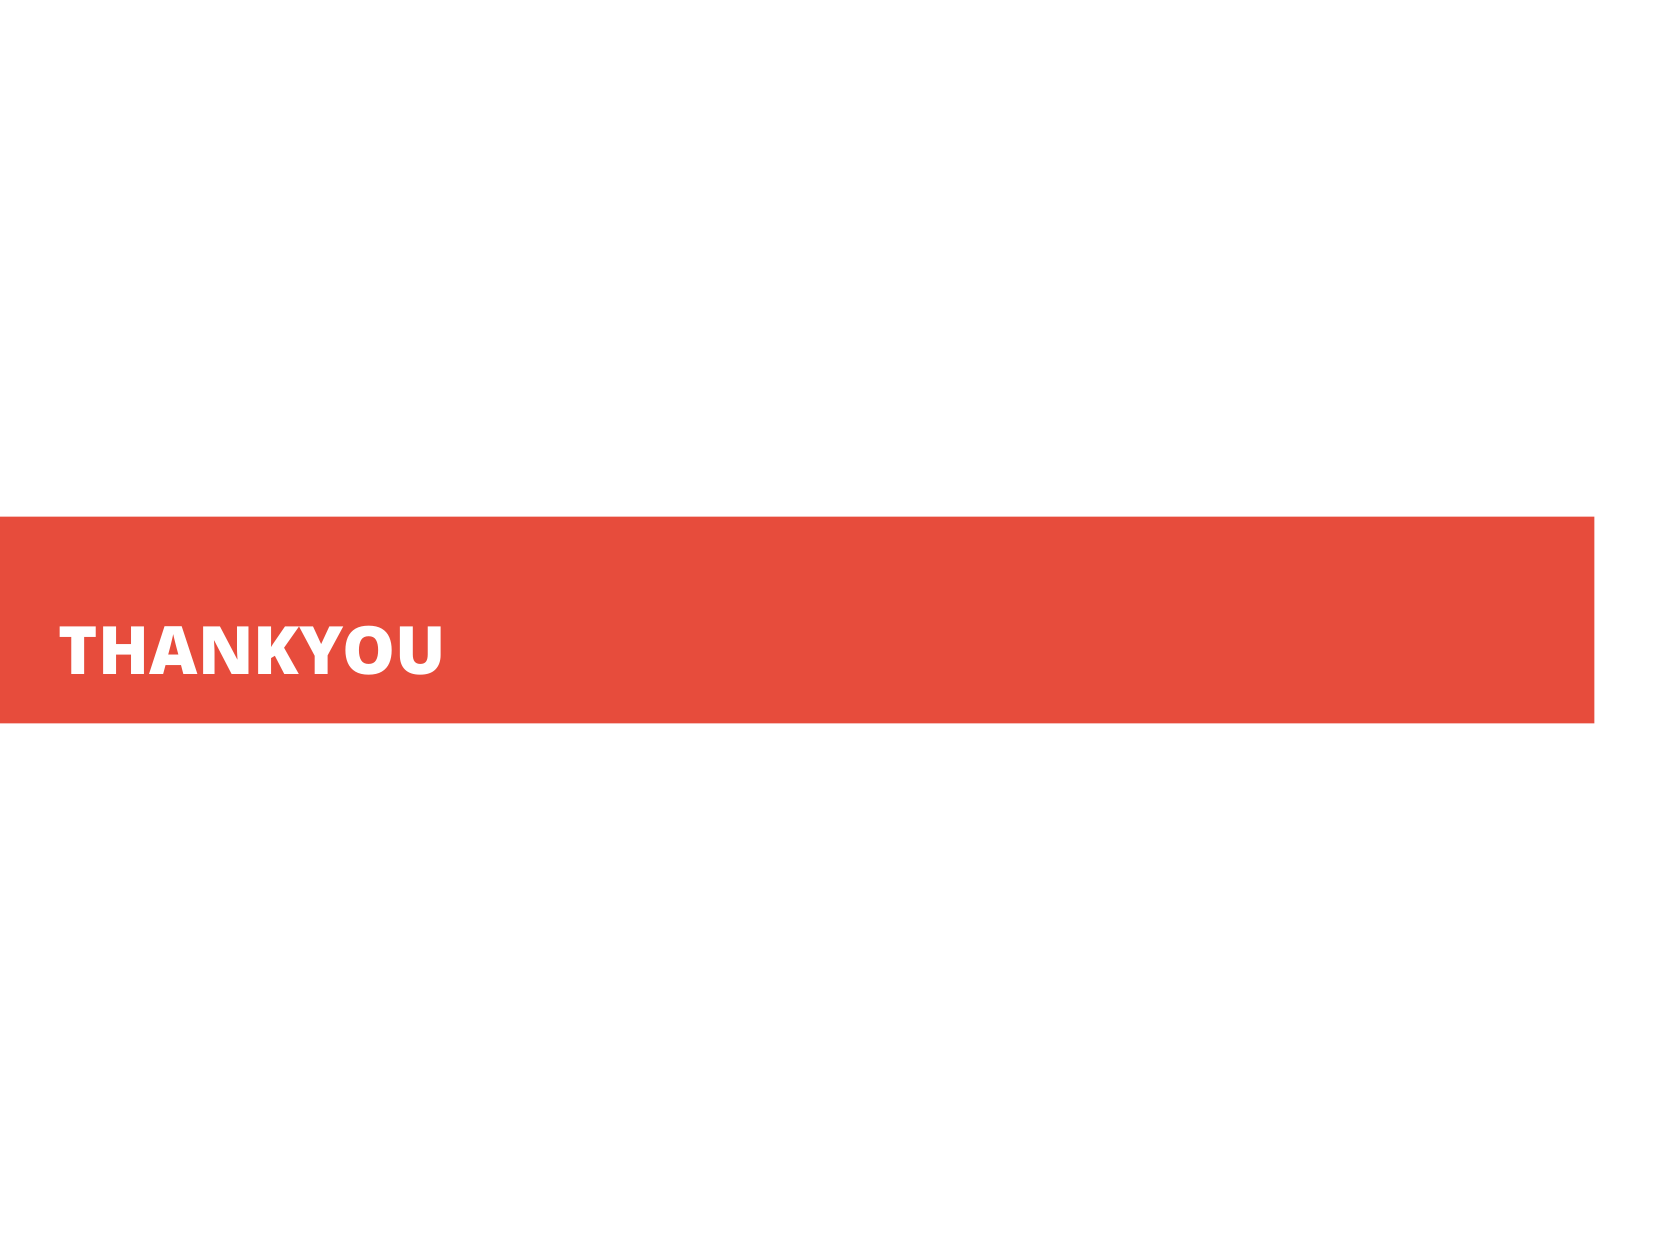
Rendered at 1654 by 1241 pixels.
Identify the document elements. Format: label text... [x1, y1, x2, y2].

title THANKYOU [59, 546, 1595, 694]
